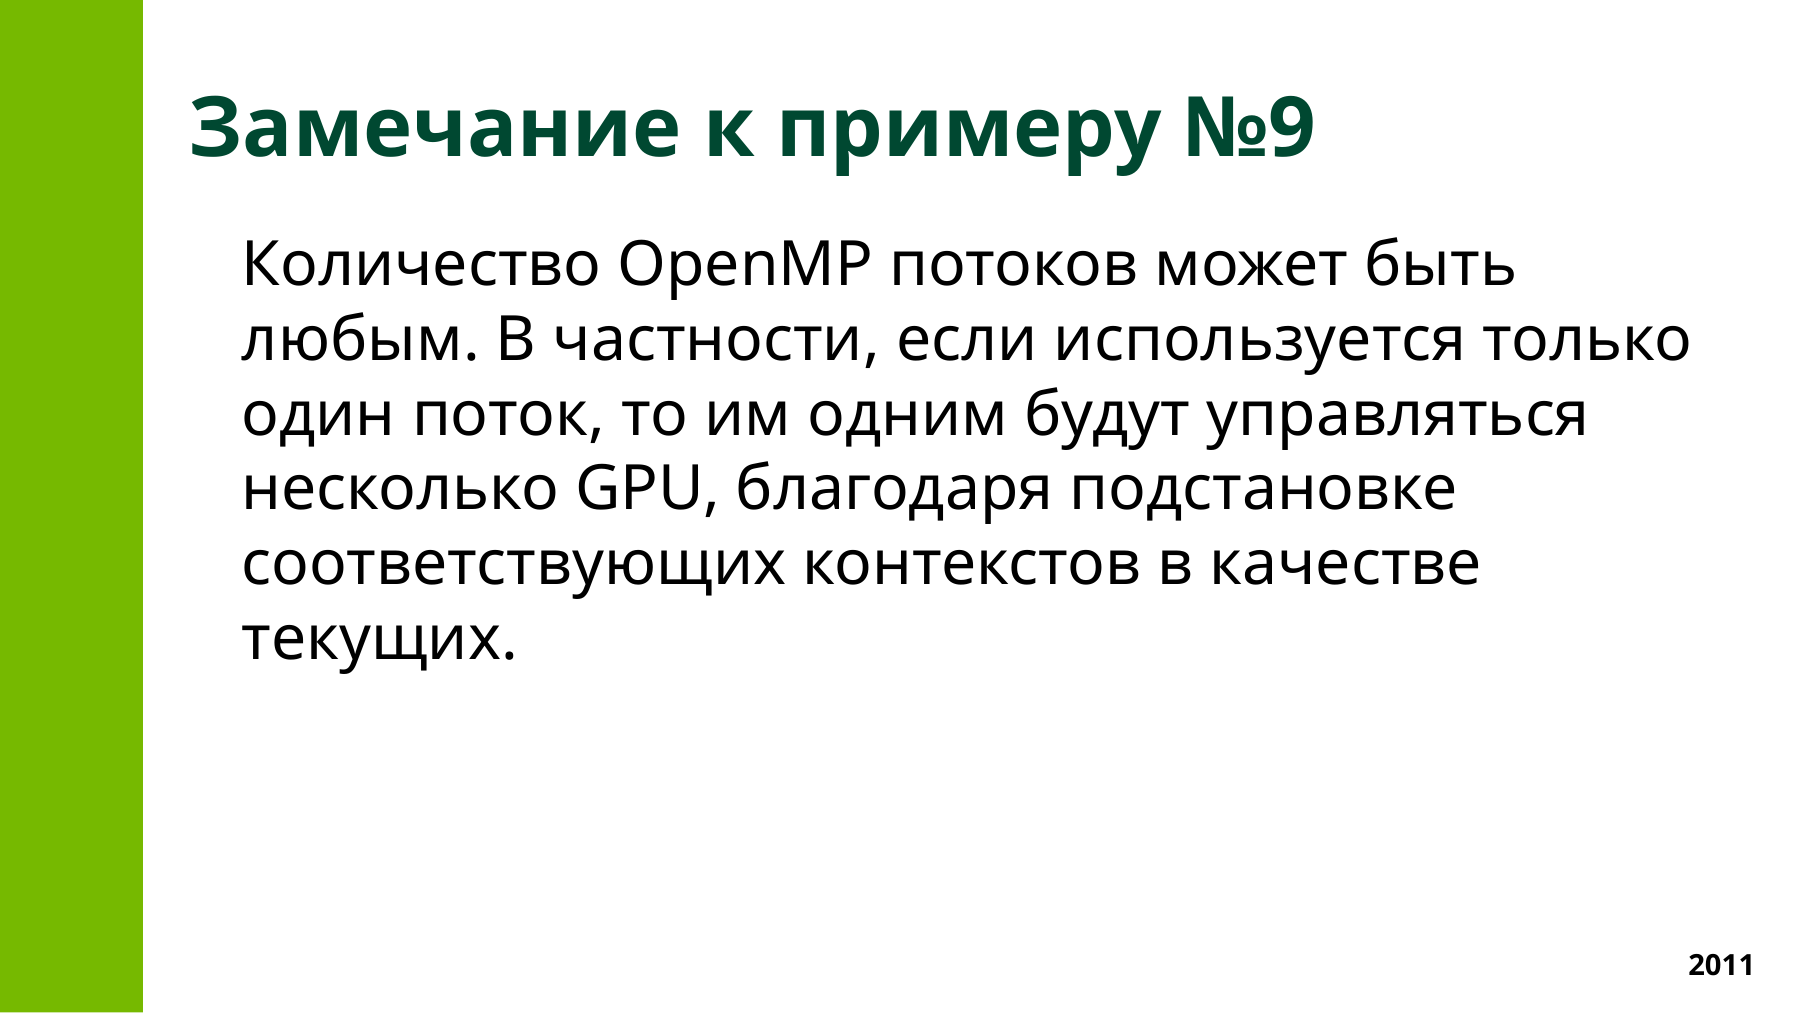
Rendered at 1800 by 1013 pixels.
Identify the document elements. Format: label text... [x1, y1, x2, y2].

list Количество OpenMP потоков может быть любым. В частности, если используется только один поток, то им одним будут управляться несколько GPU, благодаря подстановке соответствующих контекстов в качестве текущих. [188, 215, 1733, 964]
title Замечание к примеру №9 [188, 40, 1733, 211]
